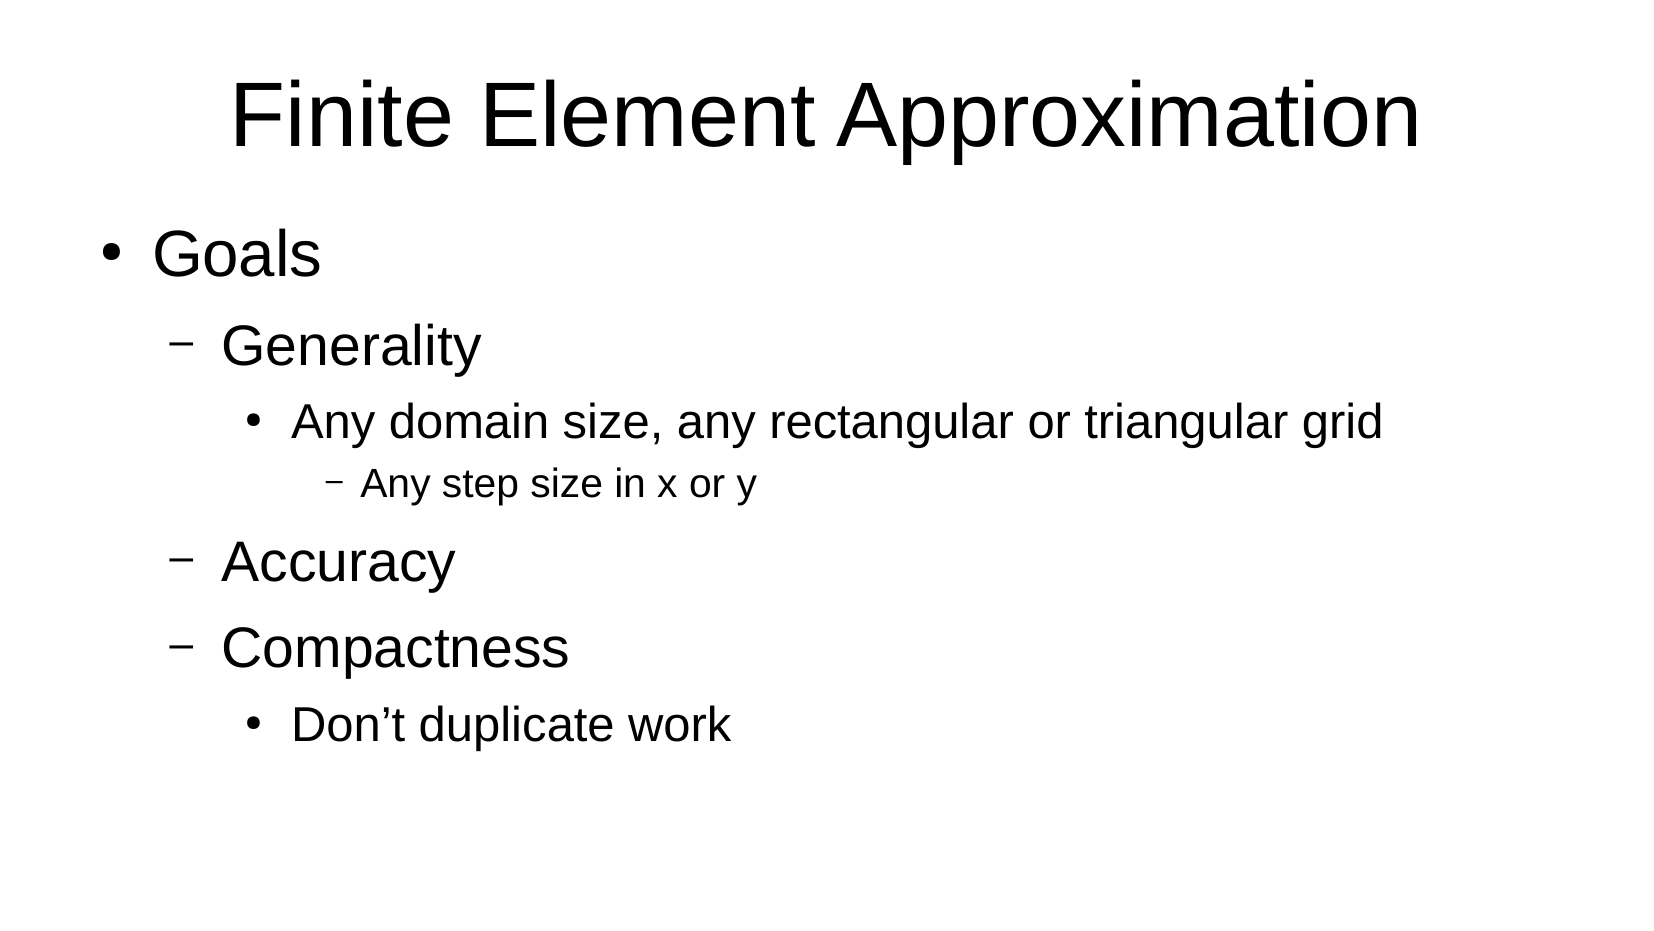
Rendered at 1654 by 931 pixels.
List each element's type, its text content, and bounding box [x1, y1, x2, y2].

list Goals Generality Any domain size, any rectangular or triangular grid Any step size in x or y Accuracy Compactness Don’t duplicate work [82, 217, 1571, 758]
title Finite Element Approximation [82, 37, 1571, 193]
